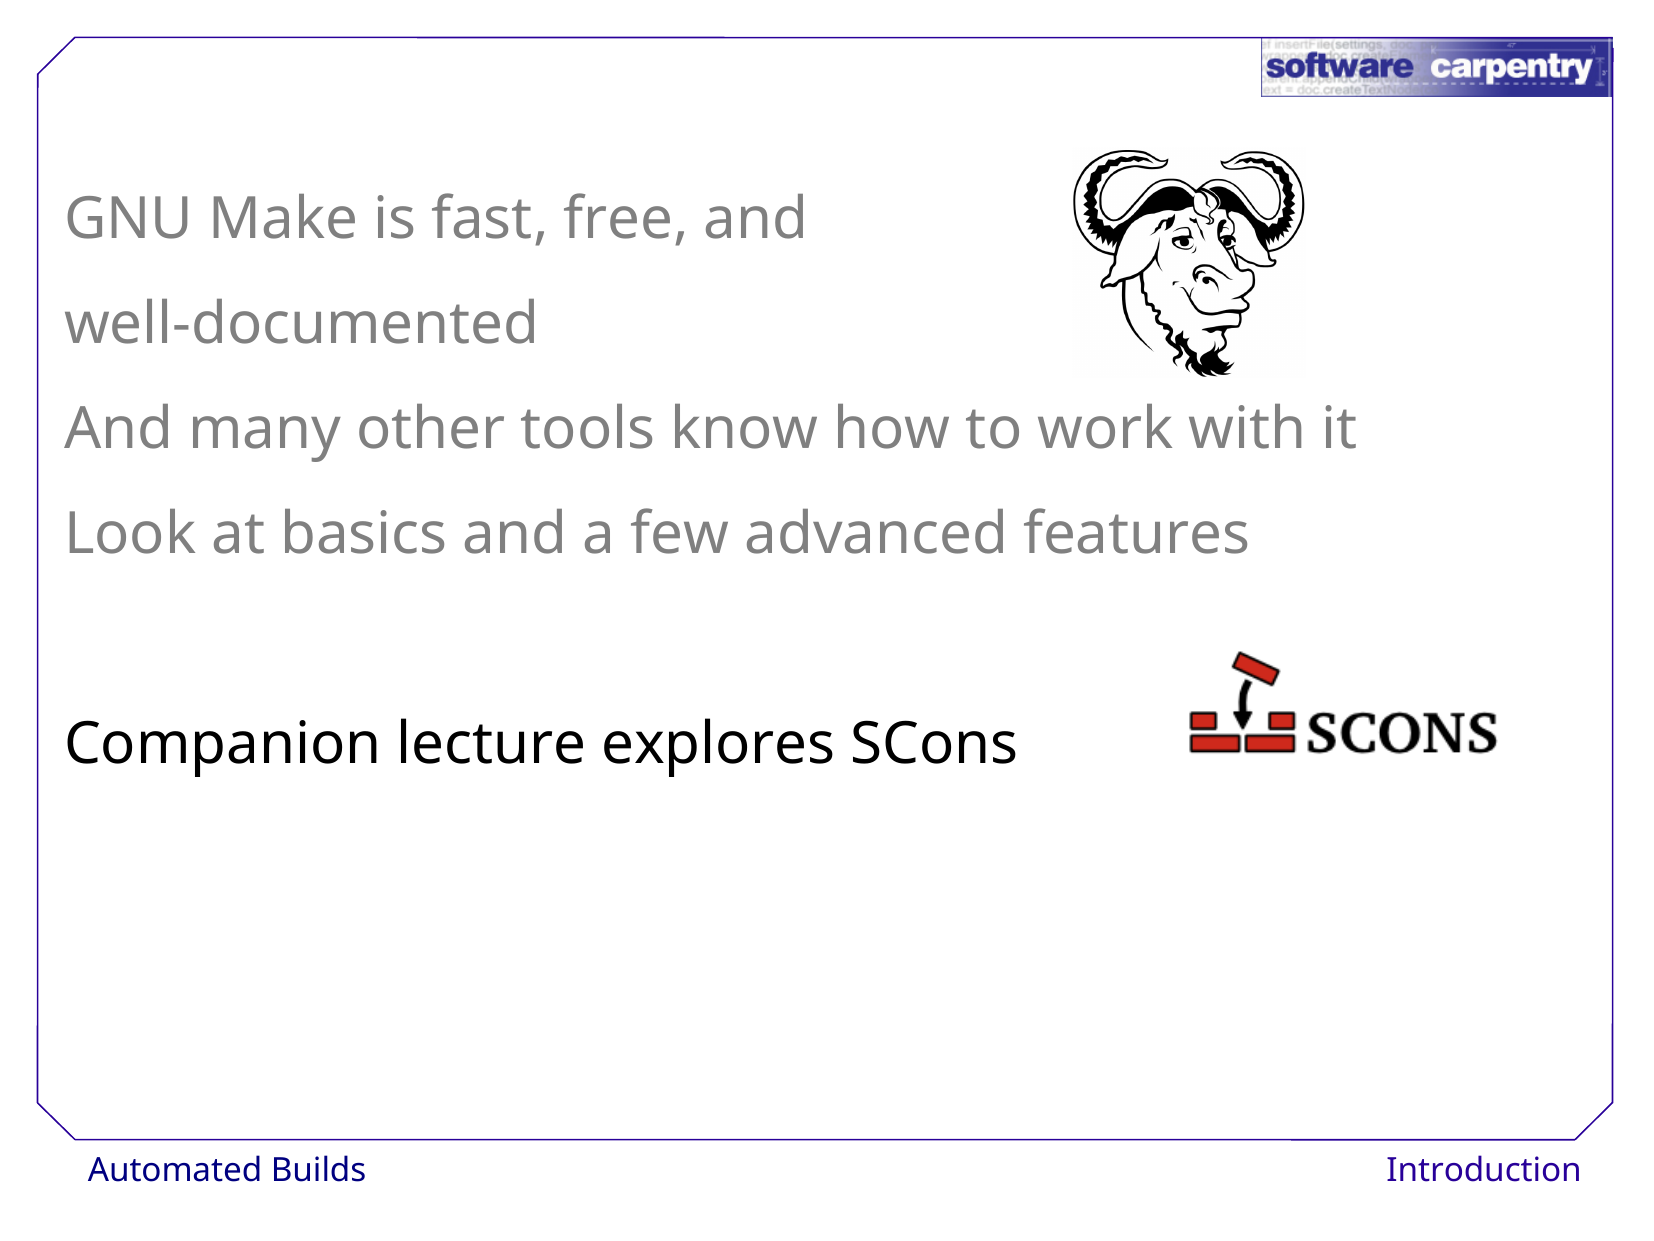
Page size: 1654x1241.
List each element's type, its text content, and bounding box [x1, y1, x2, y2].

picture [1072, 147, 1306, 378]
picture [1261, 39, 1613, 97]
picture [1185, 644, 1501, 762]
text_box GNU Make is fast, free, and well-documented And many other tools know how to work with it Look at basics and a few advanced features Companion lecture explores SCons [49, 137, 1523, 784]
